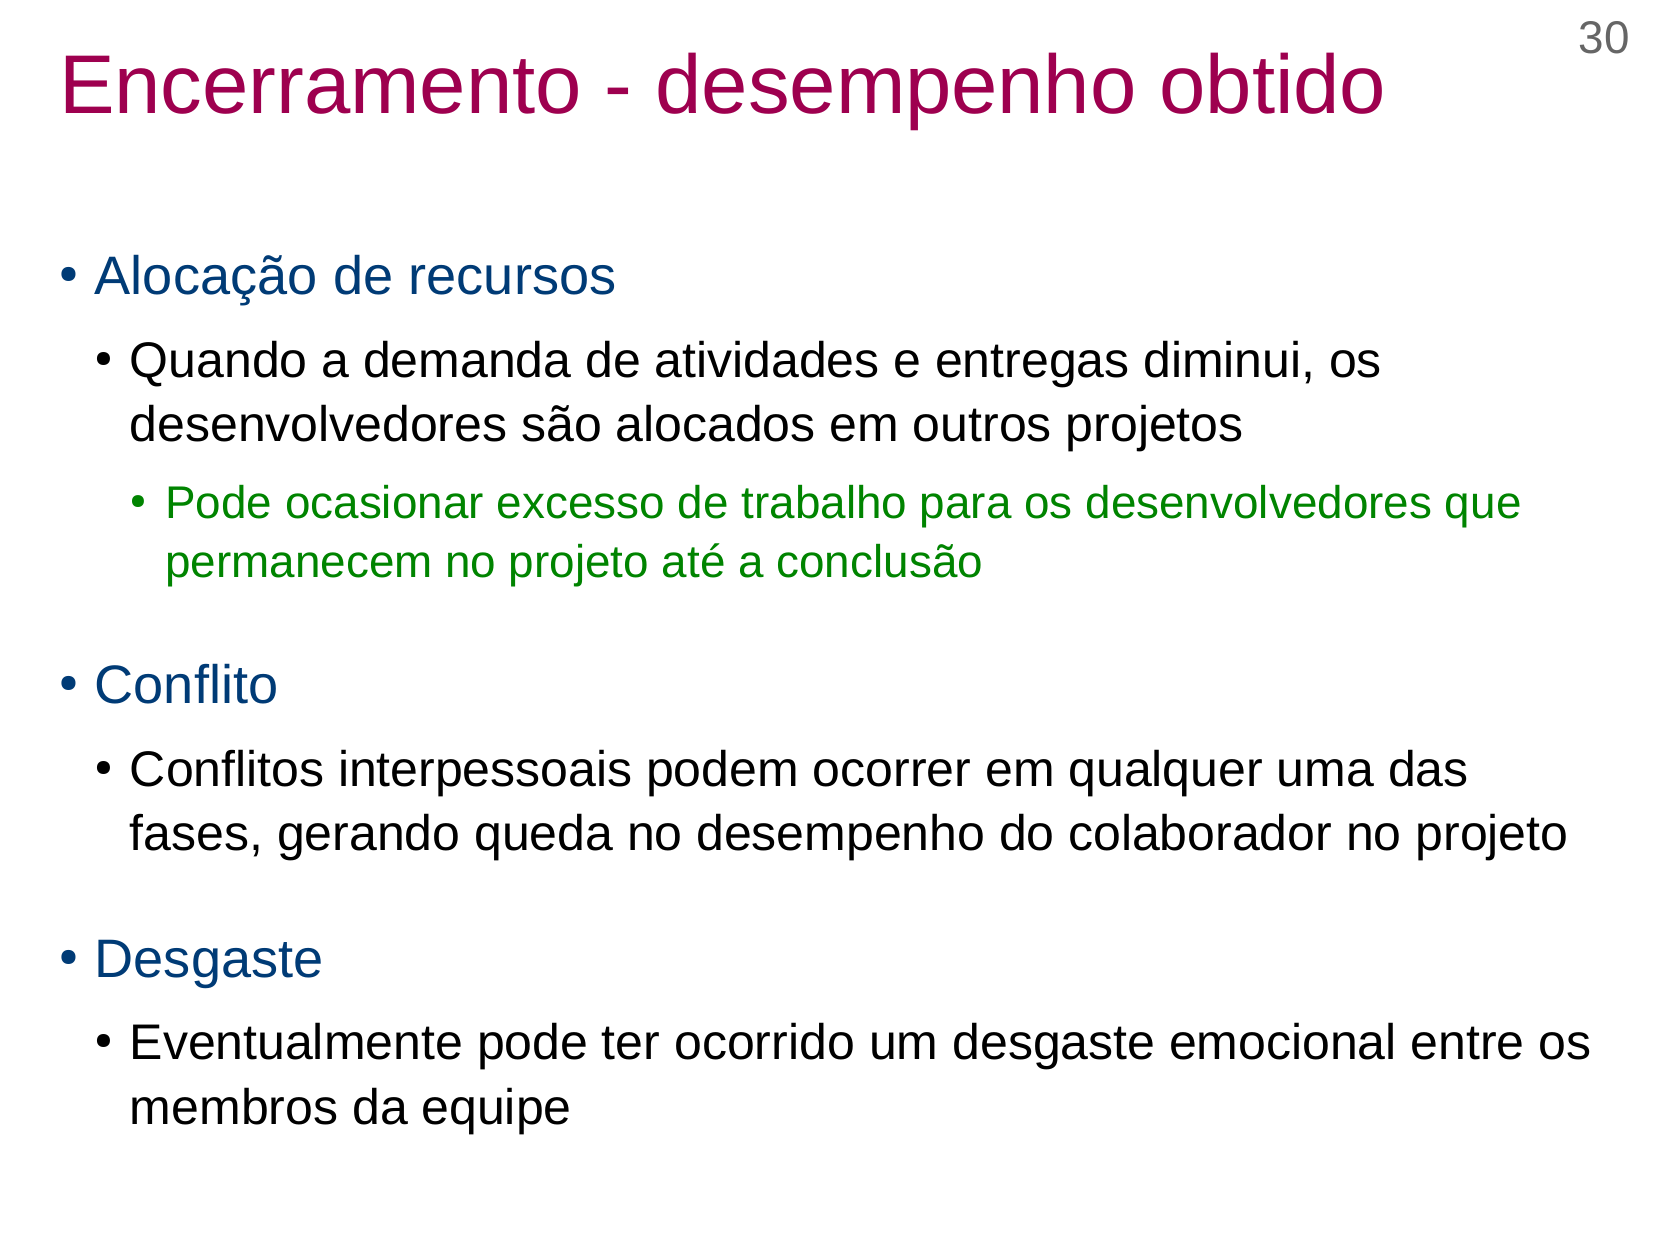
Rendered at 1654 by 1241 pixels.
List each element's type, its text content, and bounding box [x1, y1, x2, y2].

title Encerramento - desempenho obtido [59, 29, 1595, 148]
list Alocação de recursos Quando a demanda de atividades e entregas diminui, os desenvolvedores são alocados em outros projetos Pode ocasionar excesso de trabalho para os desenvolvedores que permanecem no projeto até a conclusão Conflito Conflitos interpessoais podem ocorrer em qualquer uma das fases, gerando queda no desempenho do colaborador no projeto Desgaste Eventualmente pode ter ocorrido um desgaste emocional entre os membros da equipe [59, 236, 1595, 1211]
